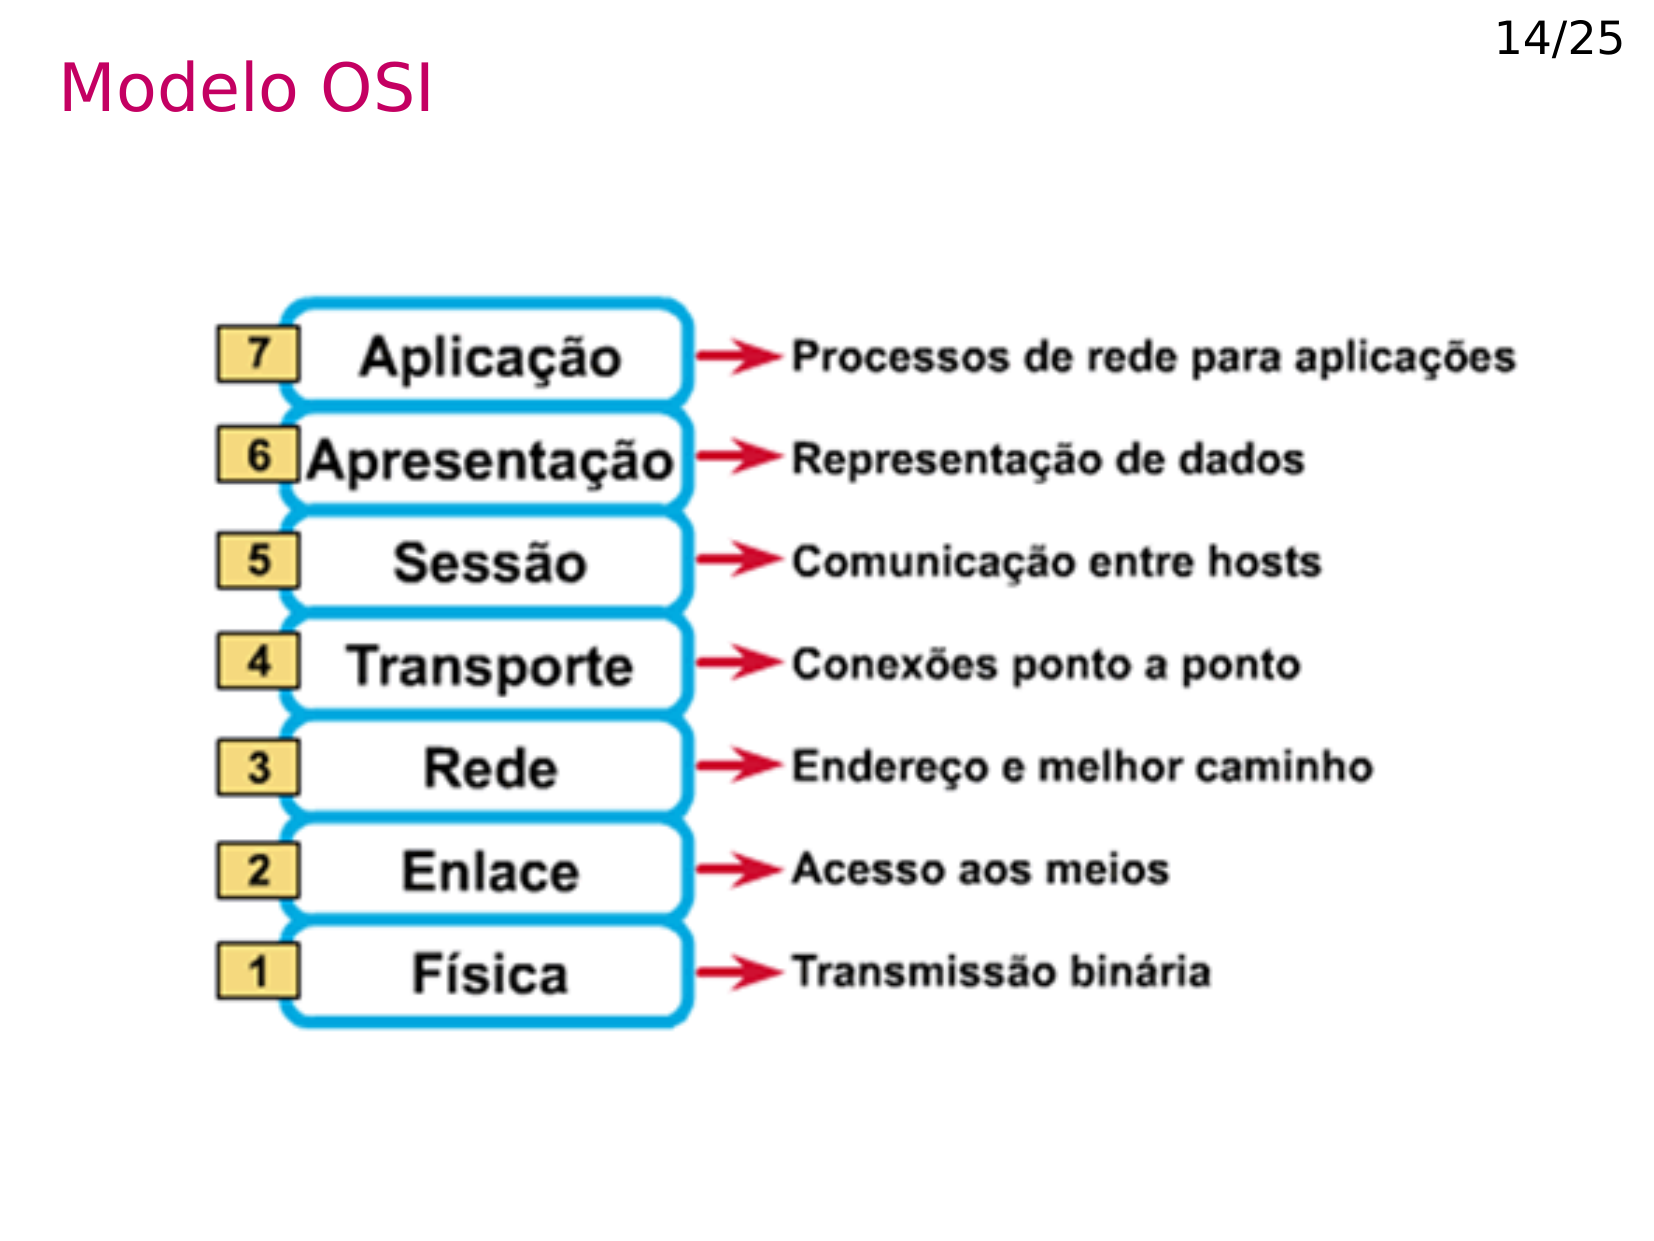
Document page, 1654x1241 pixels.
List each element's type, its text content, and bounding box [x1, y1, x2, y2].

picture [207, 283, 1524, 1040]
title Modelo OSI [59, 29, 1625, 148]
